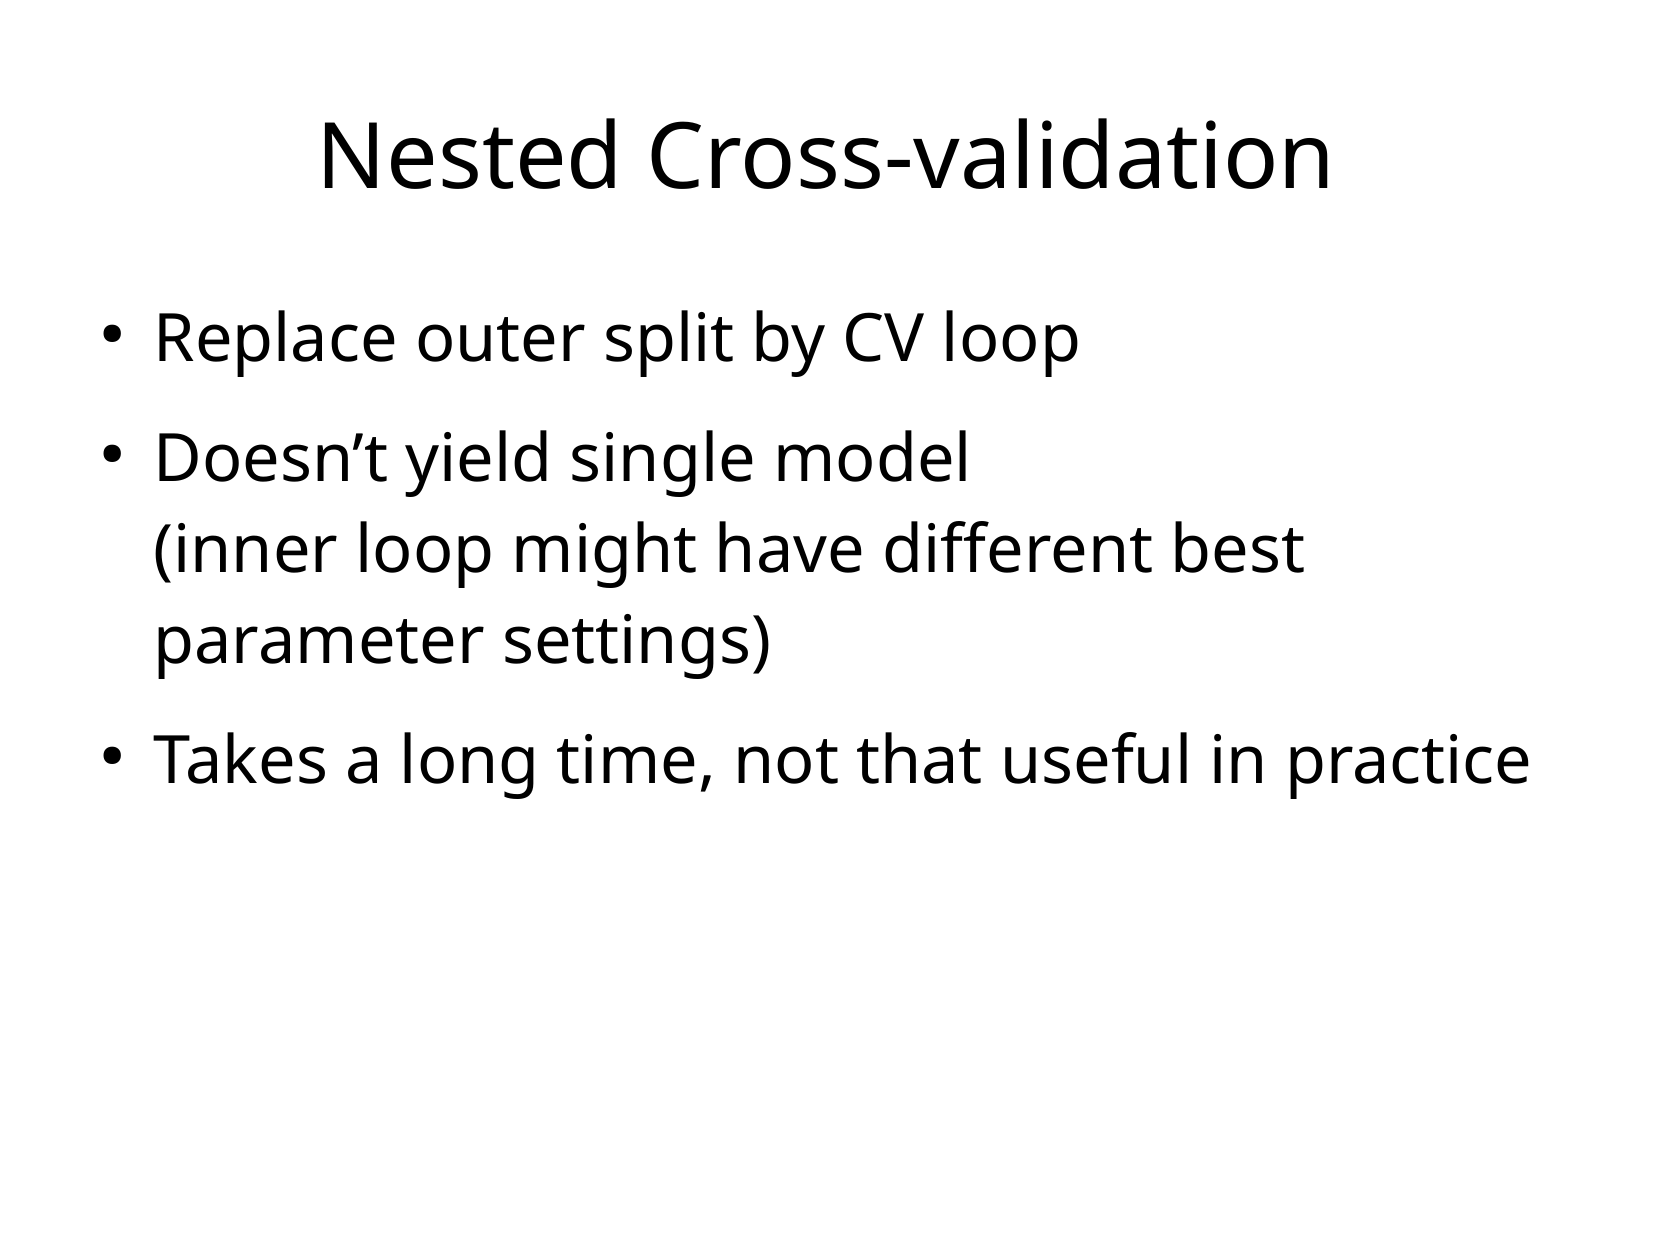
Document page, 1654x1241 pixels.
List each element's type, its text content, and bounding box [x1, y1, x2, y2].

title Nested Cross-validation [82, 49, 1571, 257]
list Replace outer split by CV loop Doesn’t yield single model (inner loop might have different best parameter settings) Takes a long time, not that useful in practice [82, 290, 1571, 1010]
